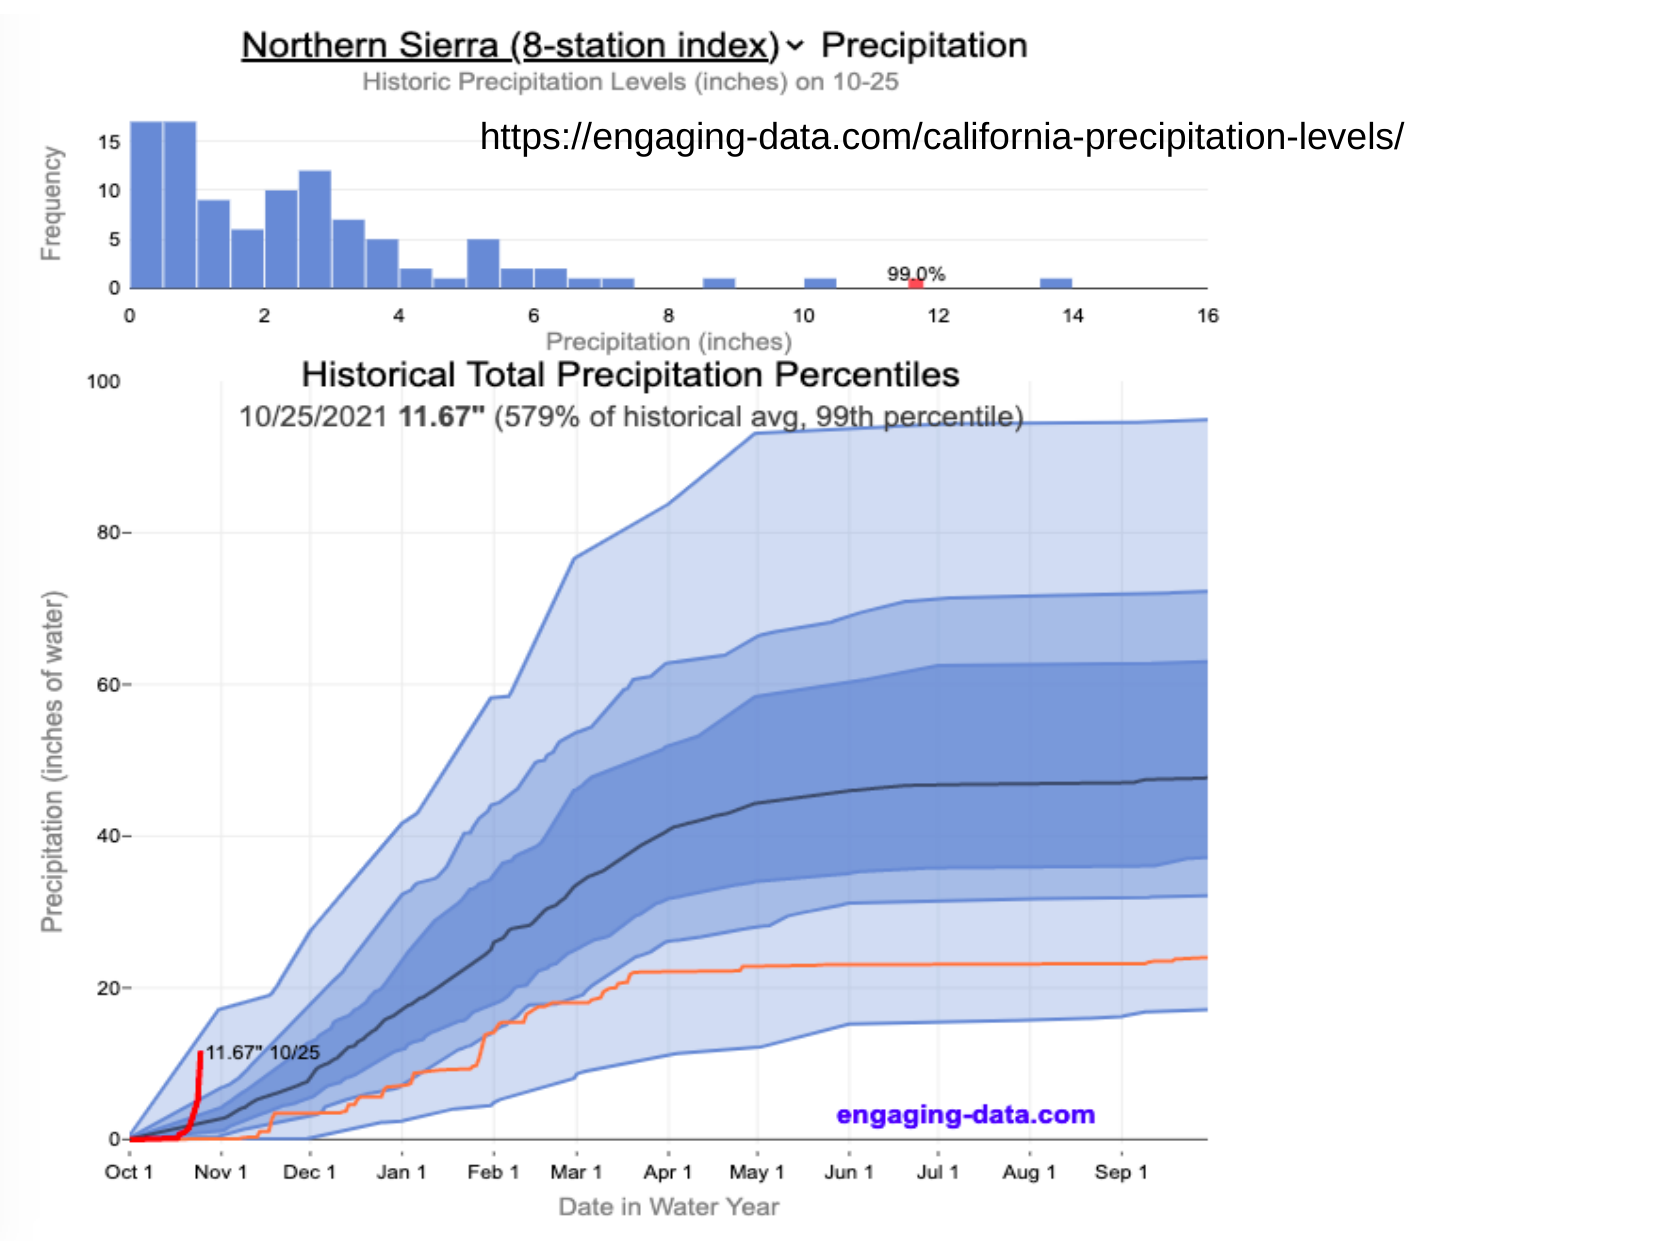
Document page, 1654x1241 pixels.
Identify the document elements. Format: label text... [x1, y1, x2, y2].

picture [0, 14, 1261, 1241]
text_box https://engaging-data.com/california-precipitation-levels/ [465, 108, 1423, 166]
